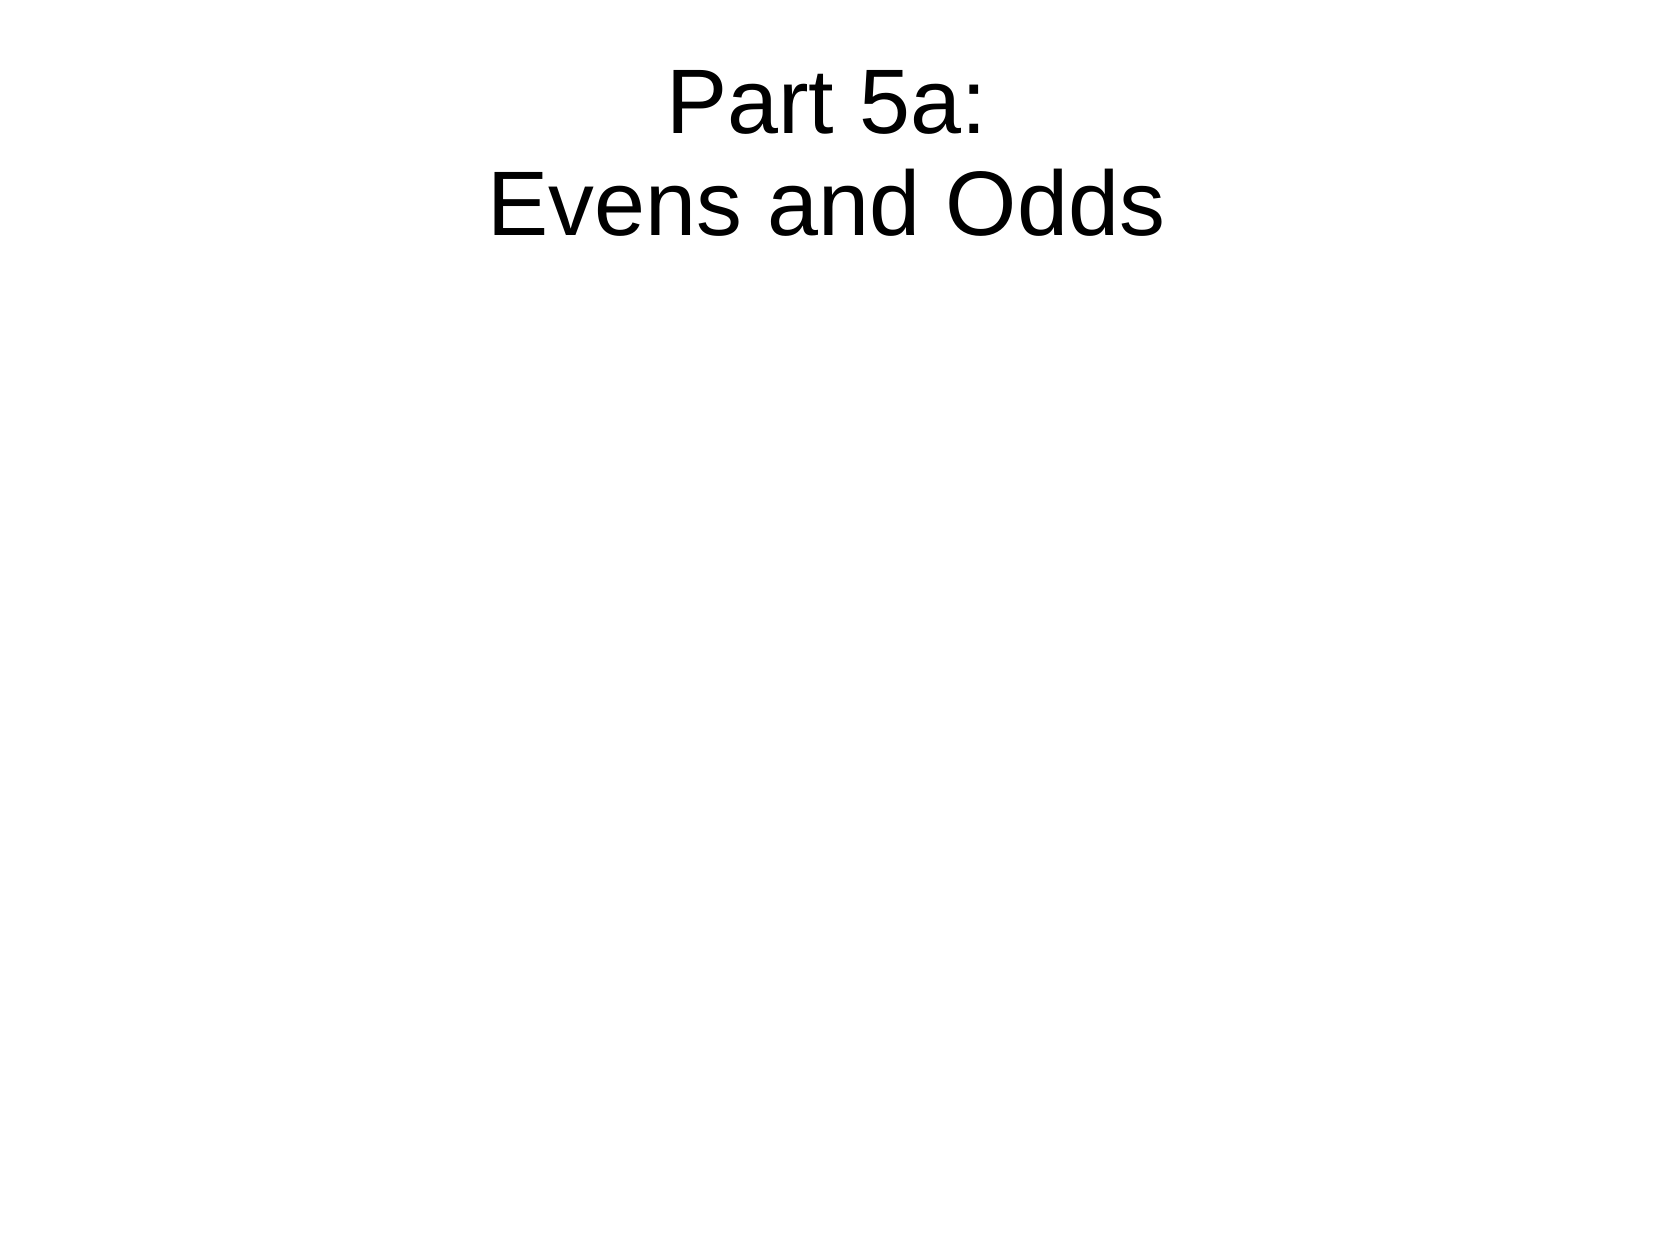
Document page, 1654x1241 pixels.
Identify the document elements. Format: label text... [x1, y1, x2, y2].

title Part 5a: Evens and Odds [82, 49, 1571, 257]
